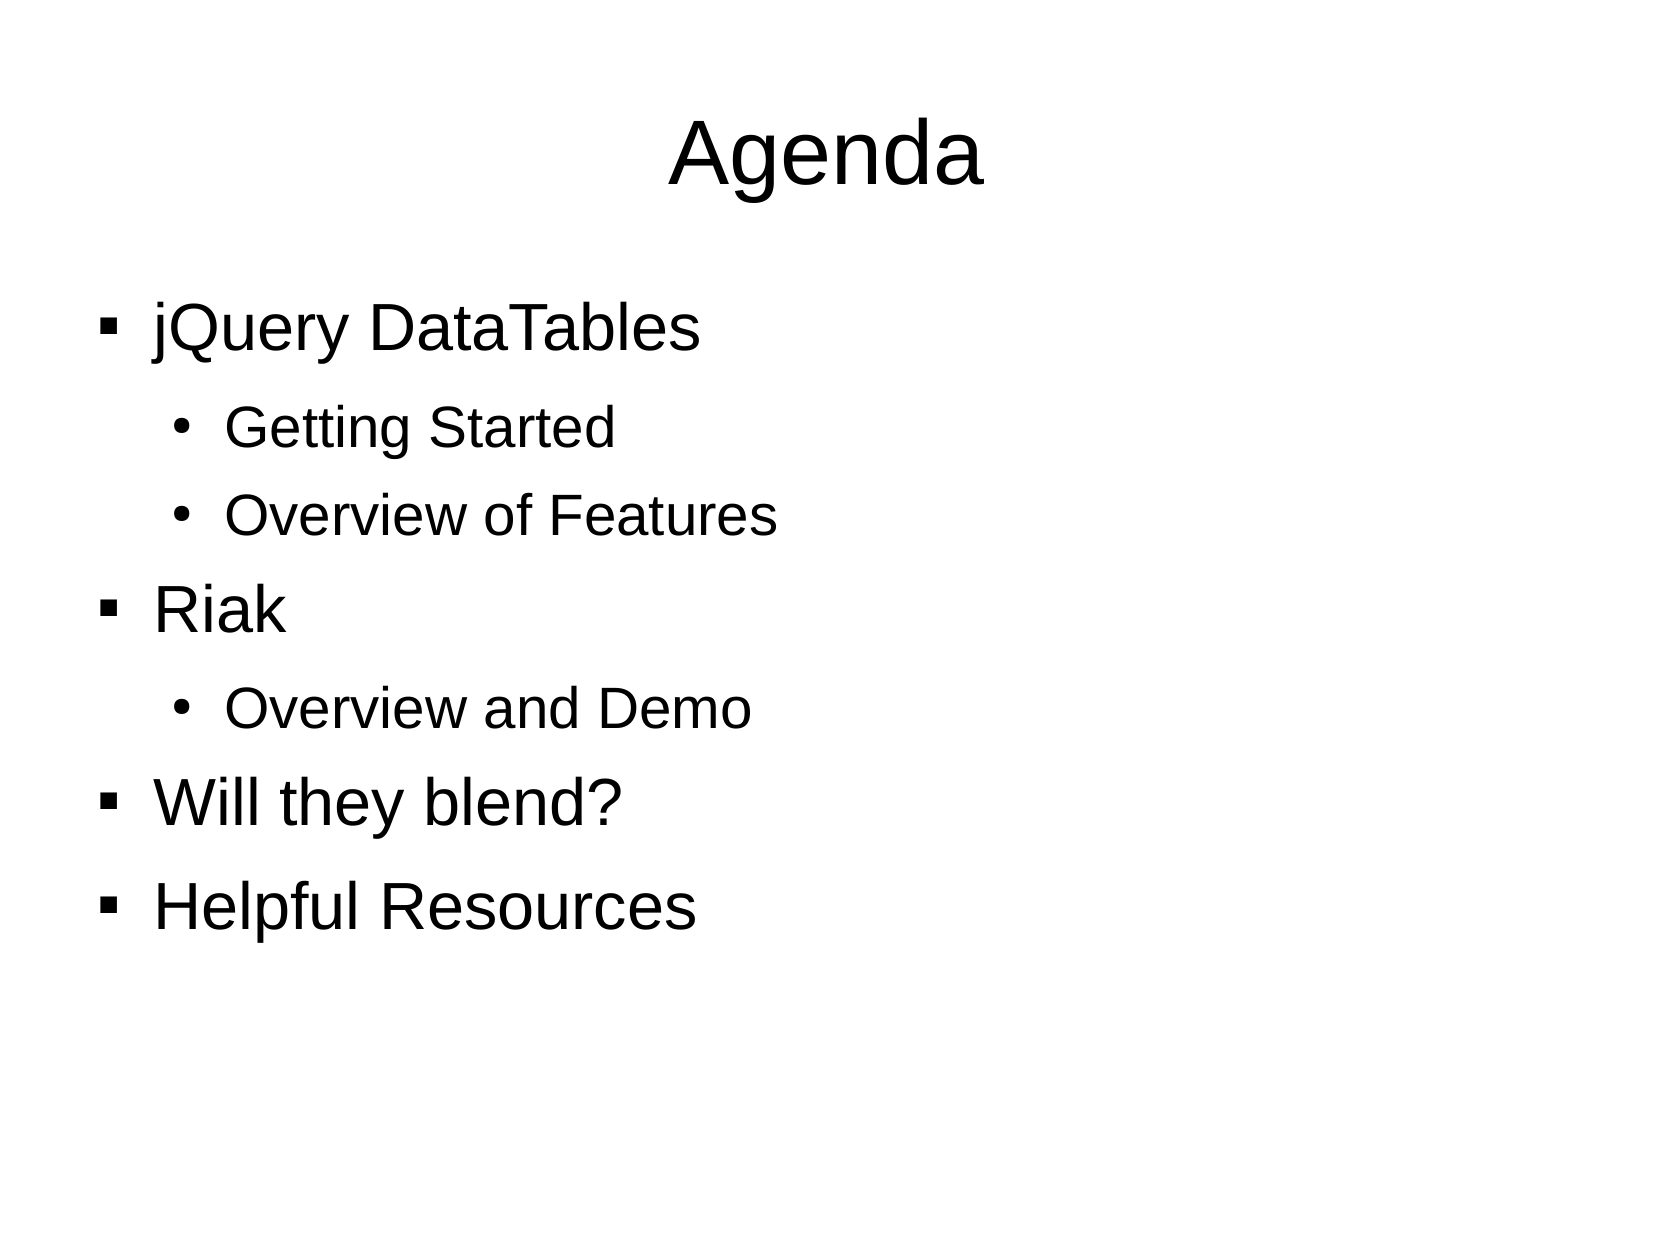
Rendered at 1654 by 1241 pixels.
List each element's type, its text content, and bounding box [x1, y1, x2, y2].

list jQuery DataTables Getting Started Overview of Features Riak Overview and Demo Will they blend? Helpful Resources [82, 290, 1571, 1010]
title Agenda [82, 49, 1571, 257]
